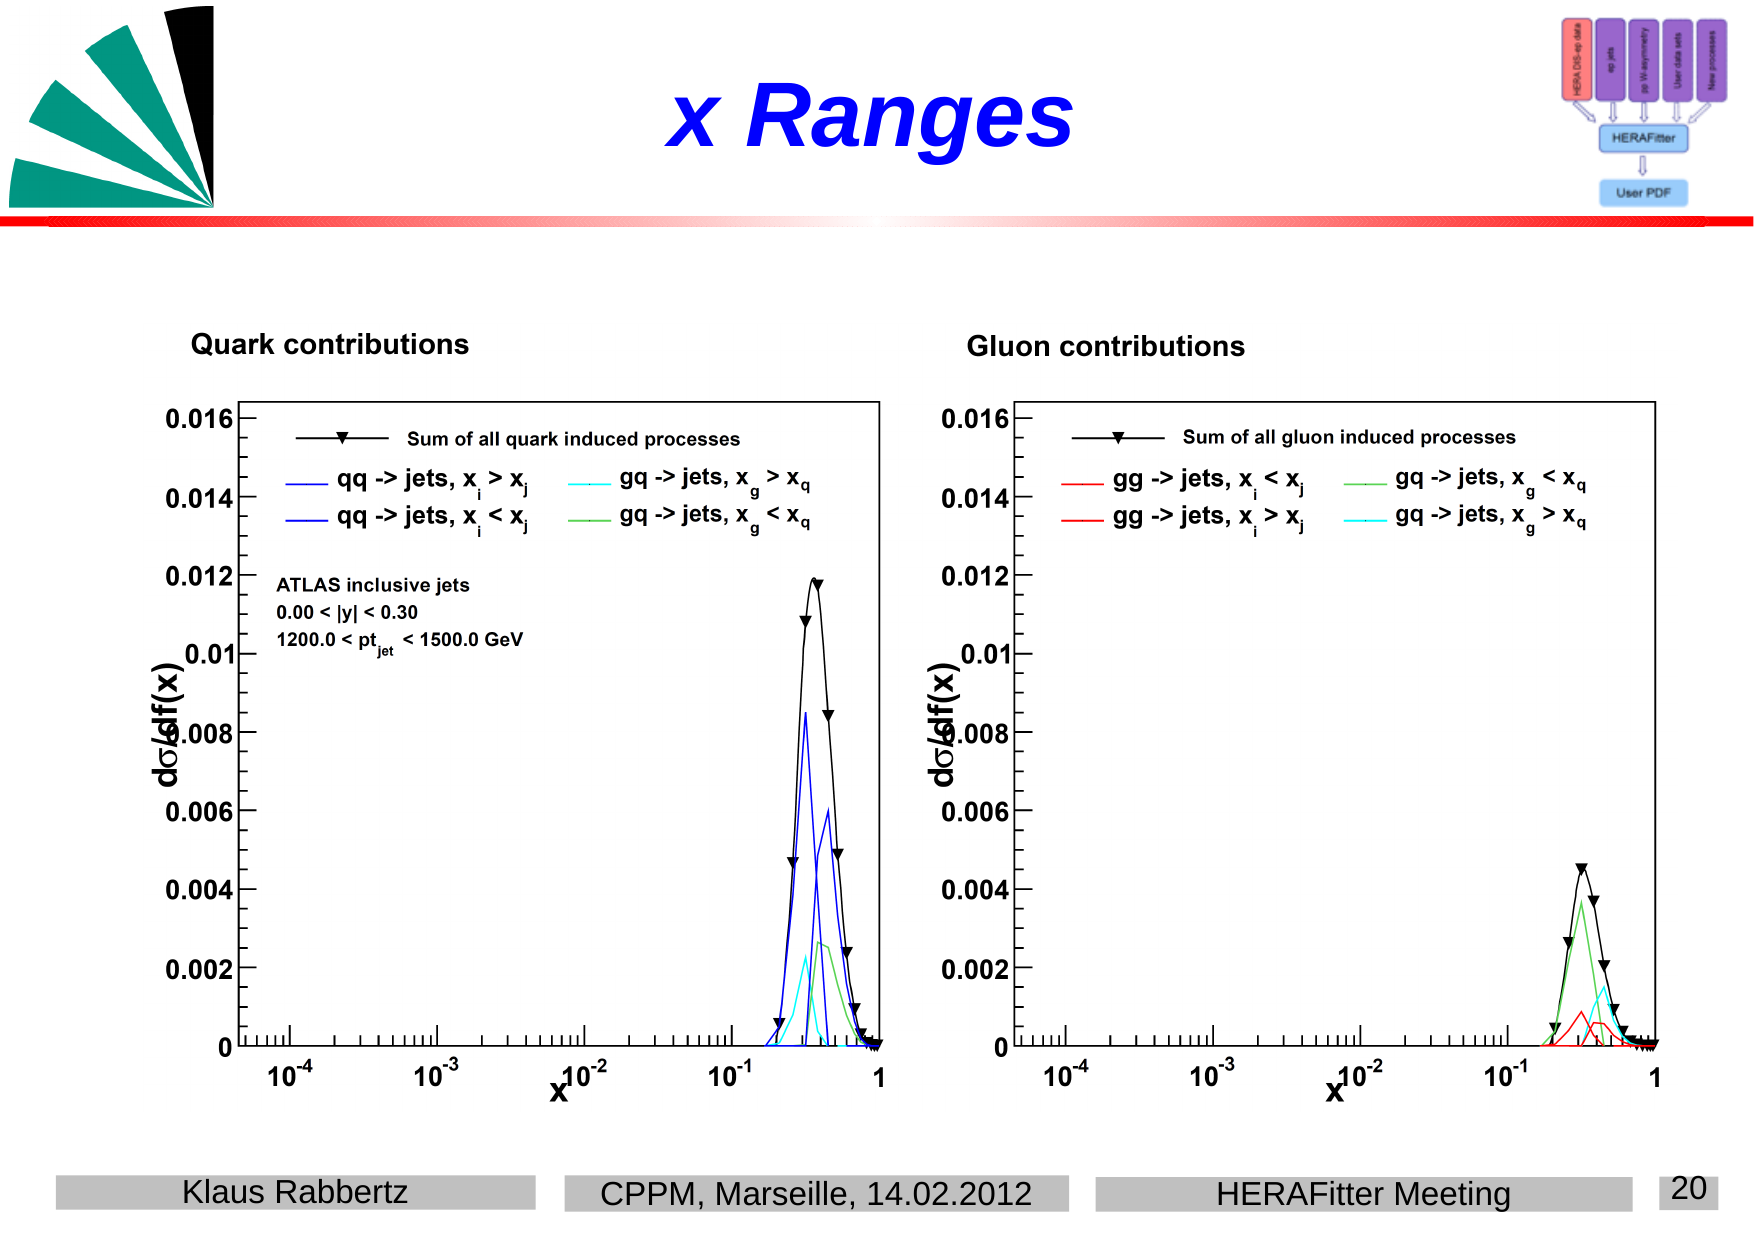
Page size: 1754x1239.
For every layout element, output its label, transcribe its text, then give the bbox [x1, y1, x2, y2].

picture [1552, 15, 1736, 211]
picture [9, 6, 214, 210]
picture [143, 323, 1678, 1112]
title x Ranges [220, 22, 1525, 207]
